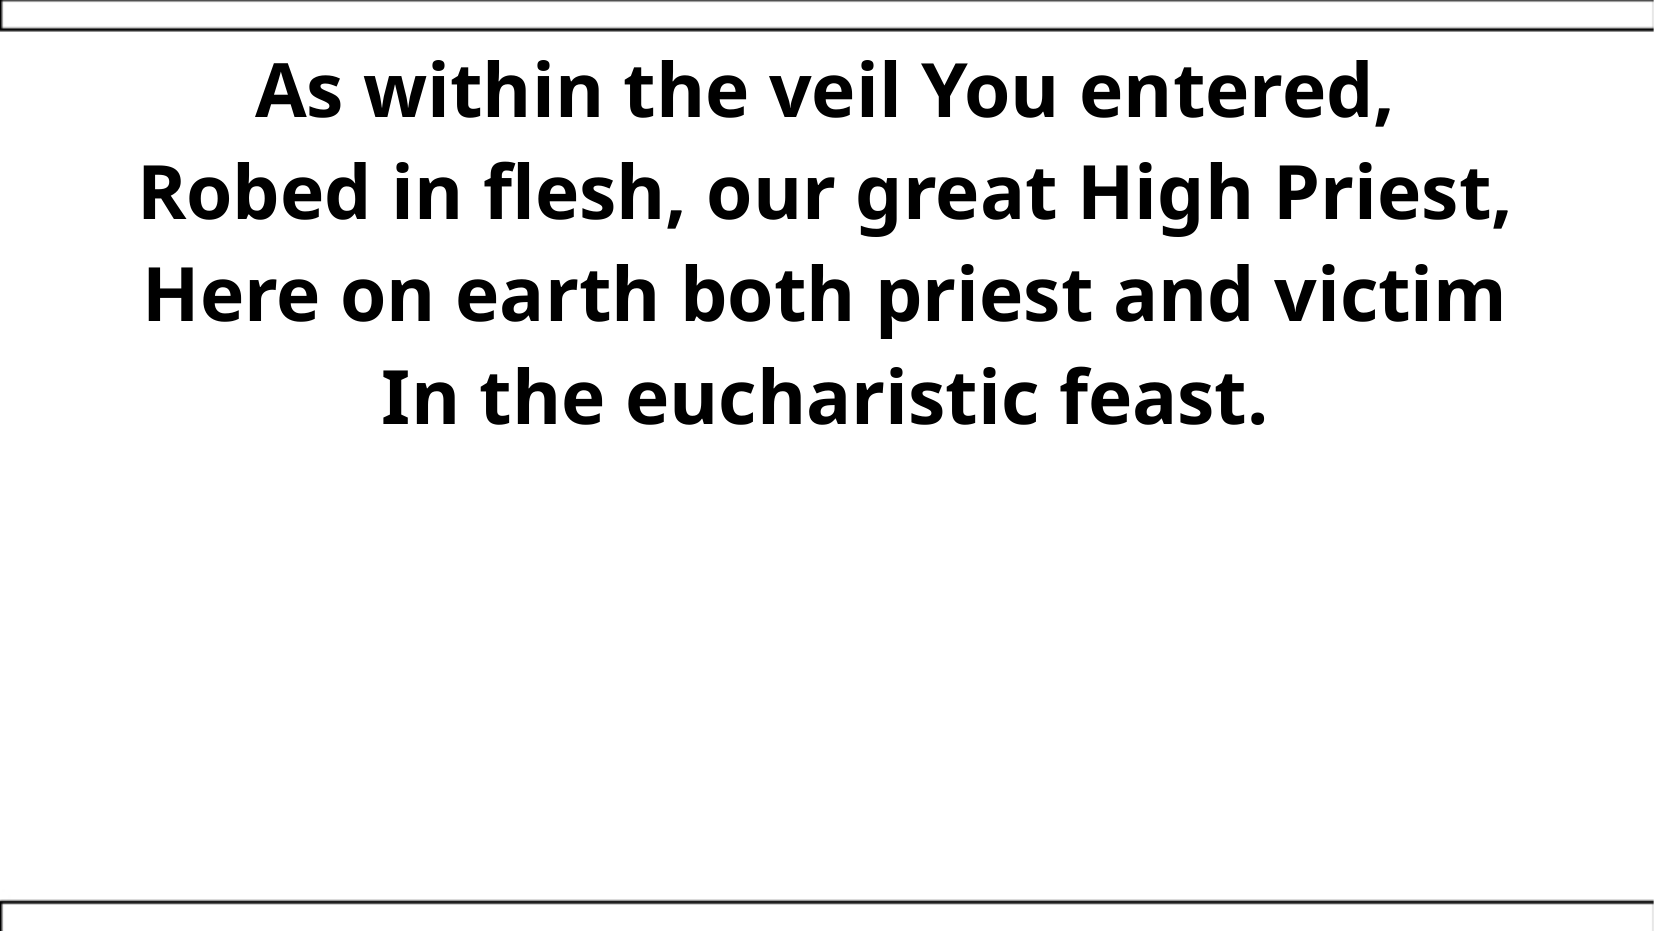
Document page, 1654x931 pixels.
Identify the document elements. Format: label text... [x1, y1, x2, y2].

picture [0, 0, 1654, 931]
text_box As within the veil You entered, Robed in flesh, our great High Priest, Here on earth both priest and victim In the eucharistic feast. [98, 29, 1554, 444]
